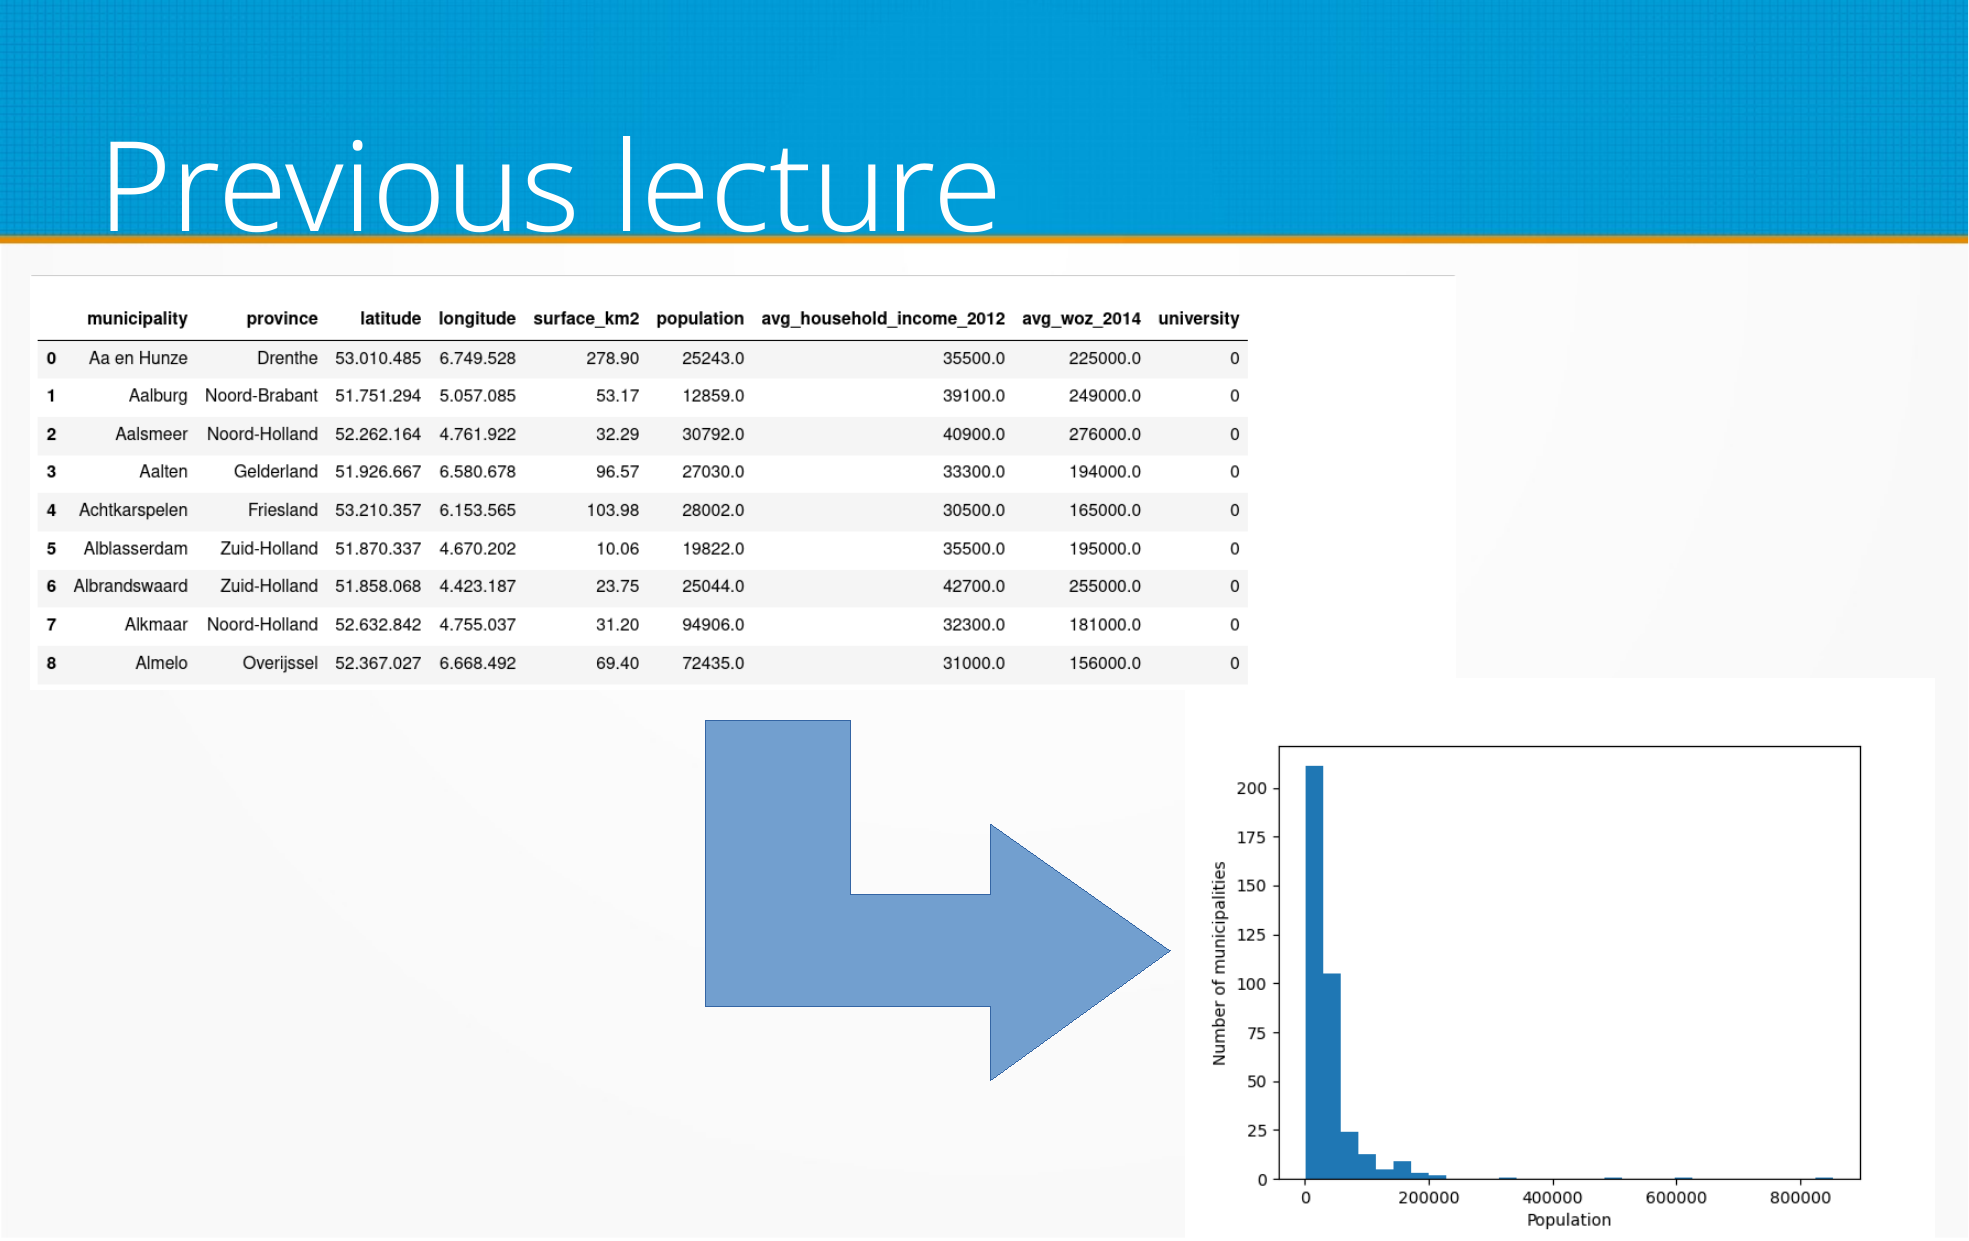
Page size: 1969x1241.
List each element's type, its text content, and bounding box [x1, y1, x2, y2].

text_box [705, 720, 1171, 1081]
picture [0, 233, 1969, 1241]
title Previous lecture [98, 49, 1870, 257]
